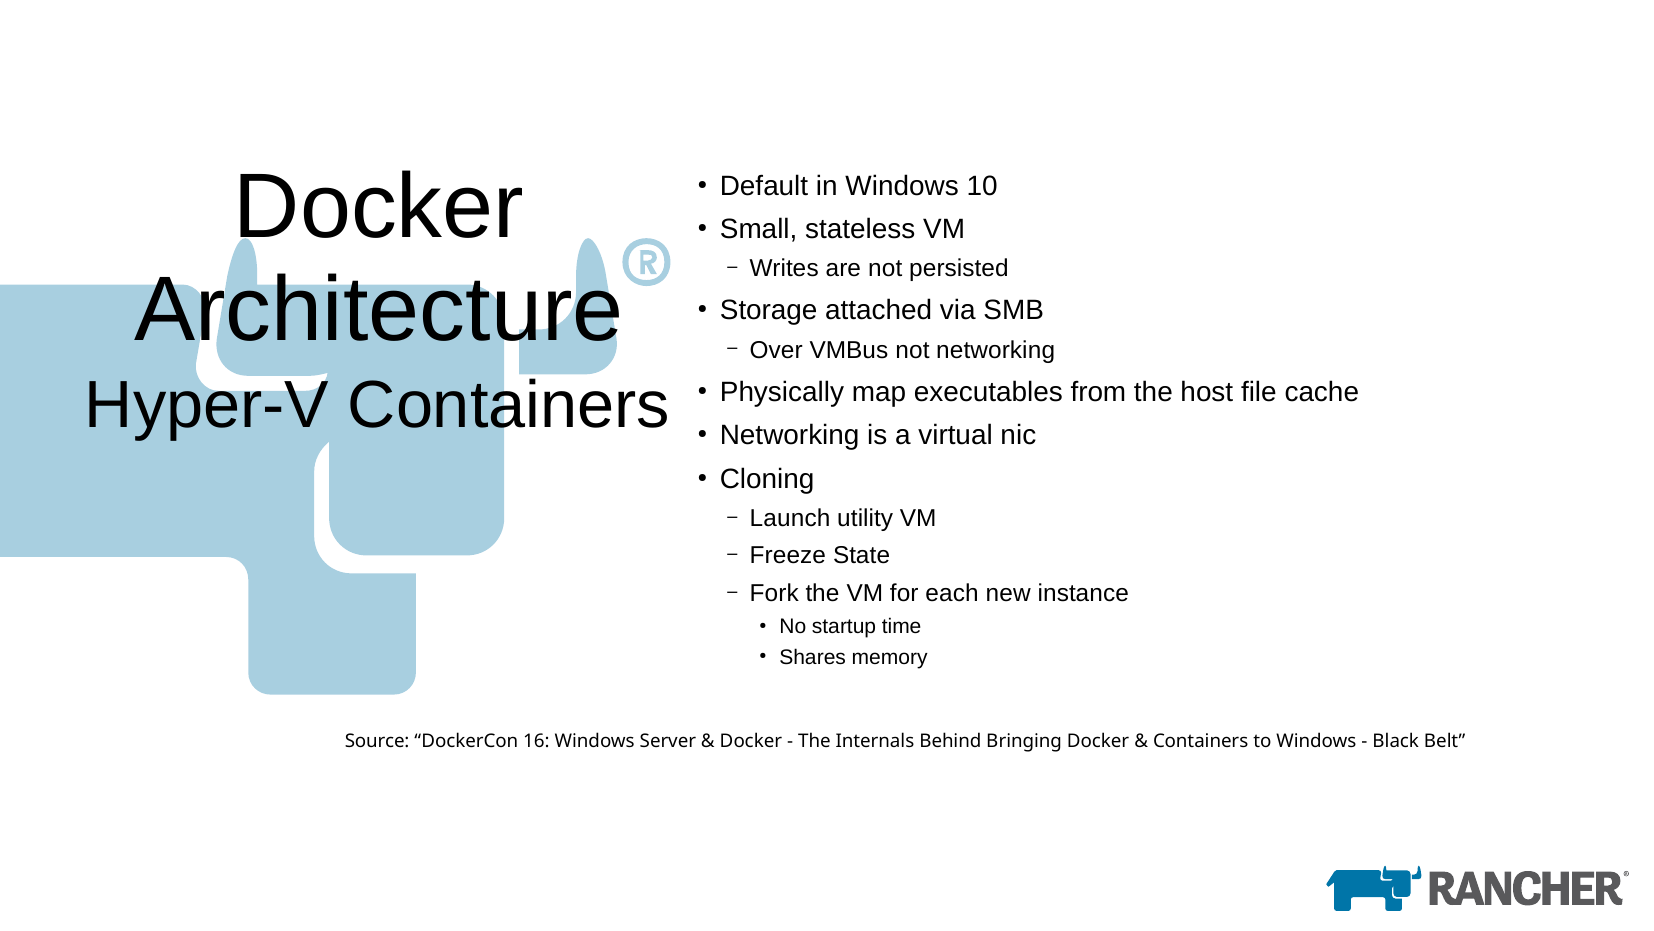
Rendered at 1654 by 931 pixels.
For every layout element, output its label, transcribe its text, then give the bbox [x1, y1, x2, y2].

list Default in Windows 10 Small, stateless VM Writes are not persisted Storage attached via SMB Over VMBus not networking Physically map executables from the host file cache Networking is a virtual nic Cloning Launch utility VM Freeze State Fork the VM for each new instance No startup time Shares memory [690, 169, 1572, 676]
text_box Hyper-V Containers [81, 367, 674, 673]
text_box Source: “DockerCon 16: Windows Server & Docker - The Internals Behind Bringing Docker & Containers to Windows - Black Belt” [330, 720, 1569, 757]
title Docker Architecture [83, 154, 676, 371]
